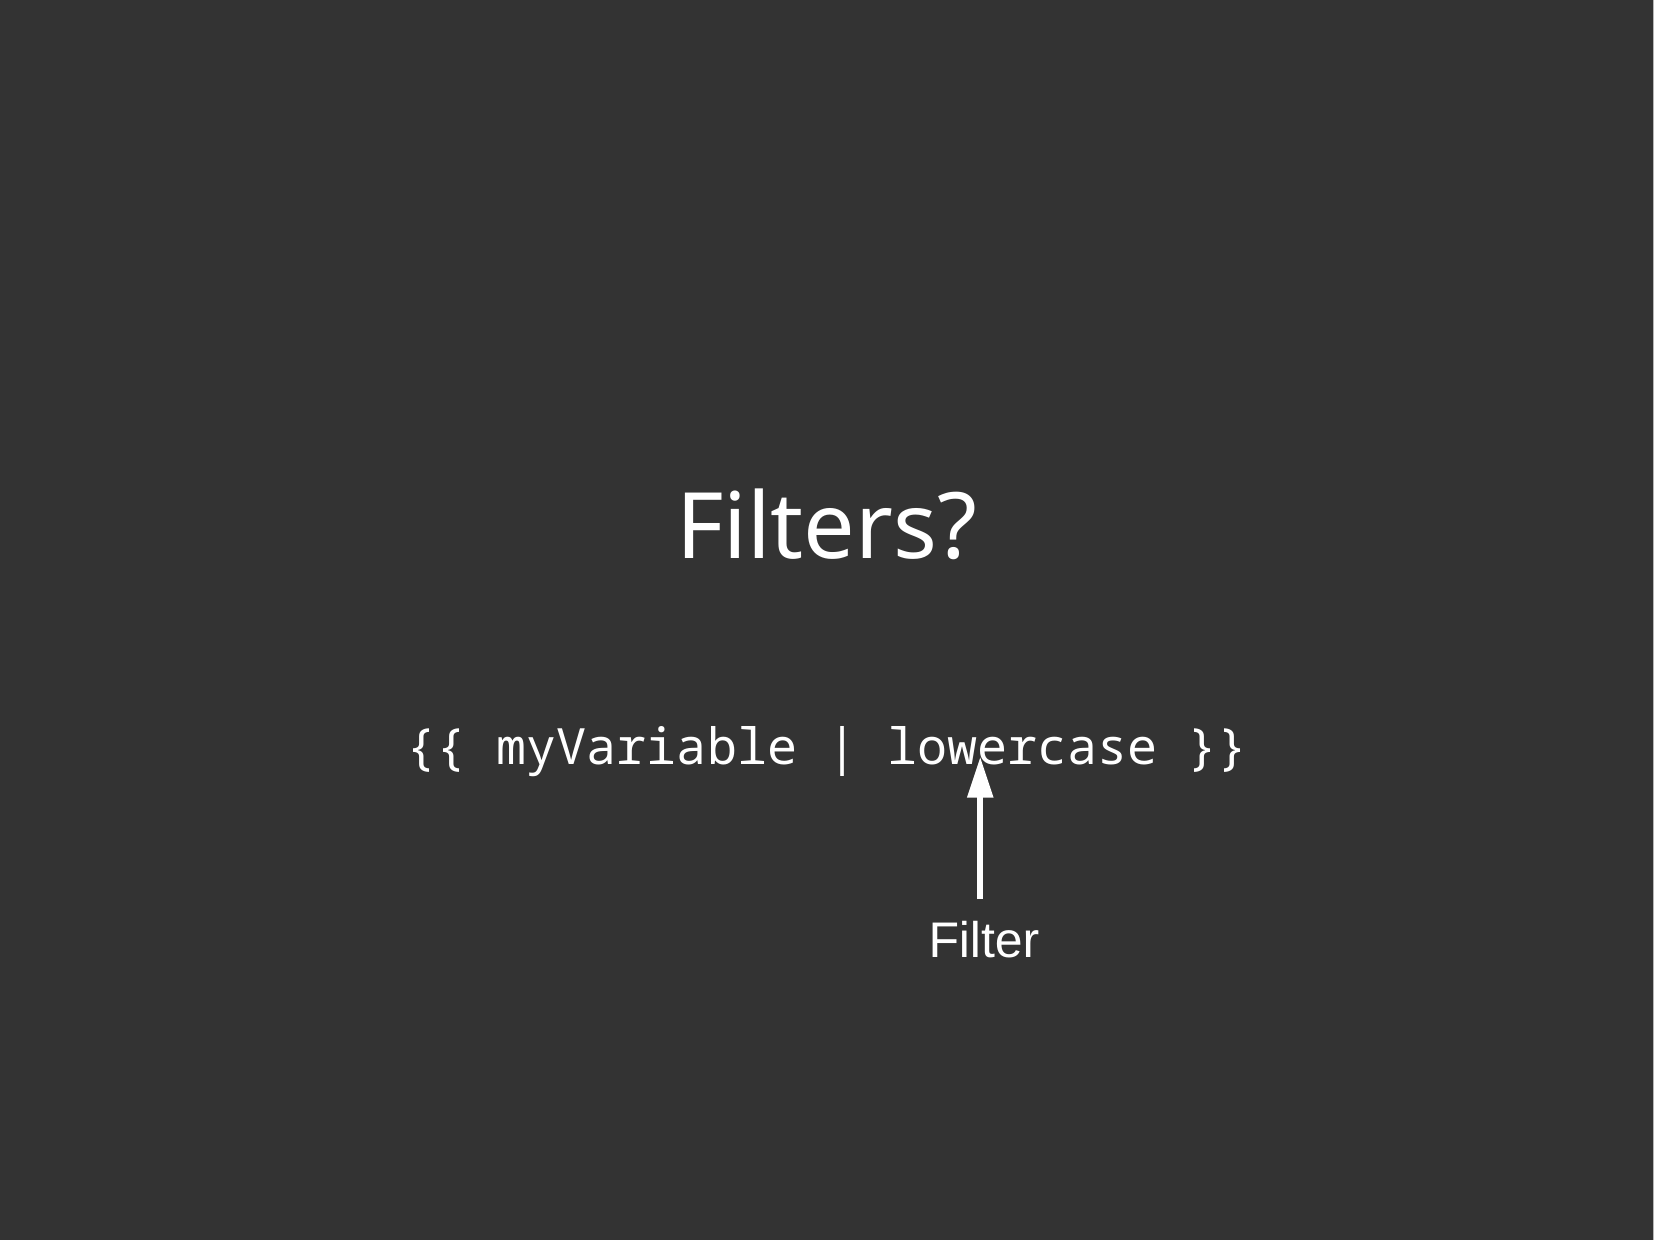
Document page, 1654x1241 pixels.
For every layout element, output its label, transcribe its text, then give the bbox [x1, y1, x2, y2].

subtitle Filters? {{ myVariable | lowercase }} [82, 260, 1571, 980]
text_box Filter [913, 905, 1055, 977]
